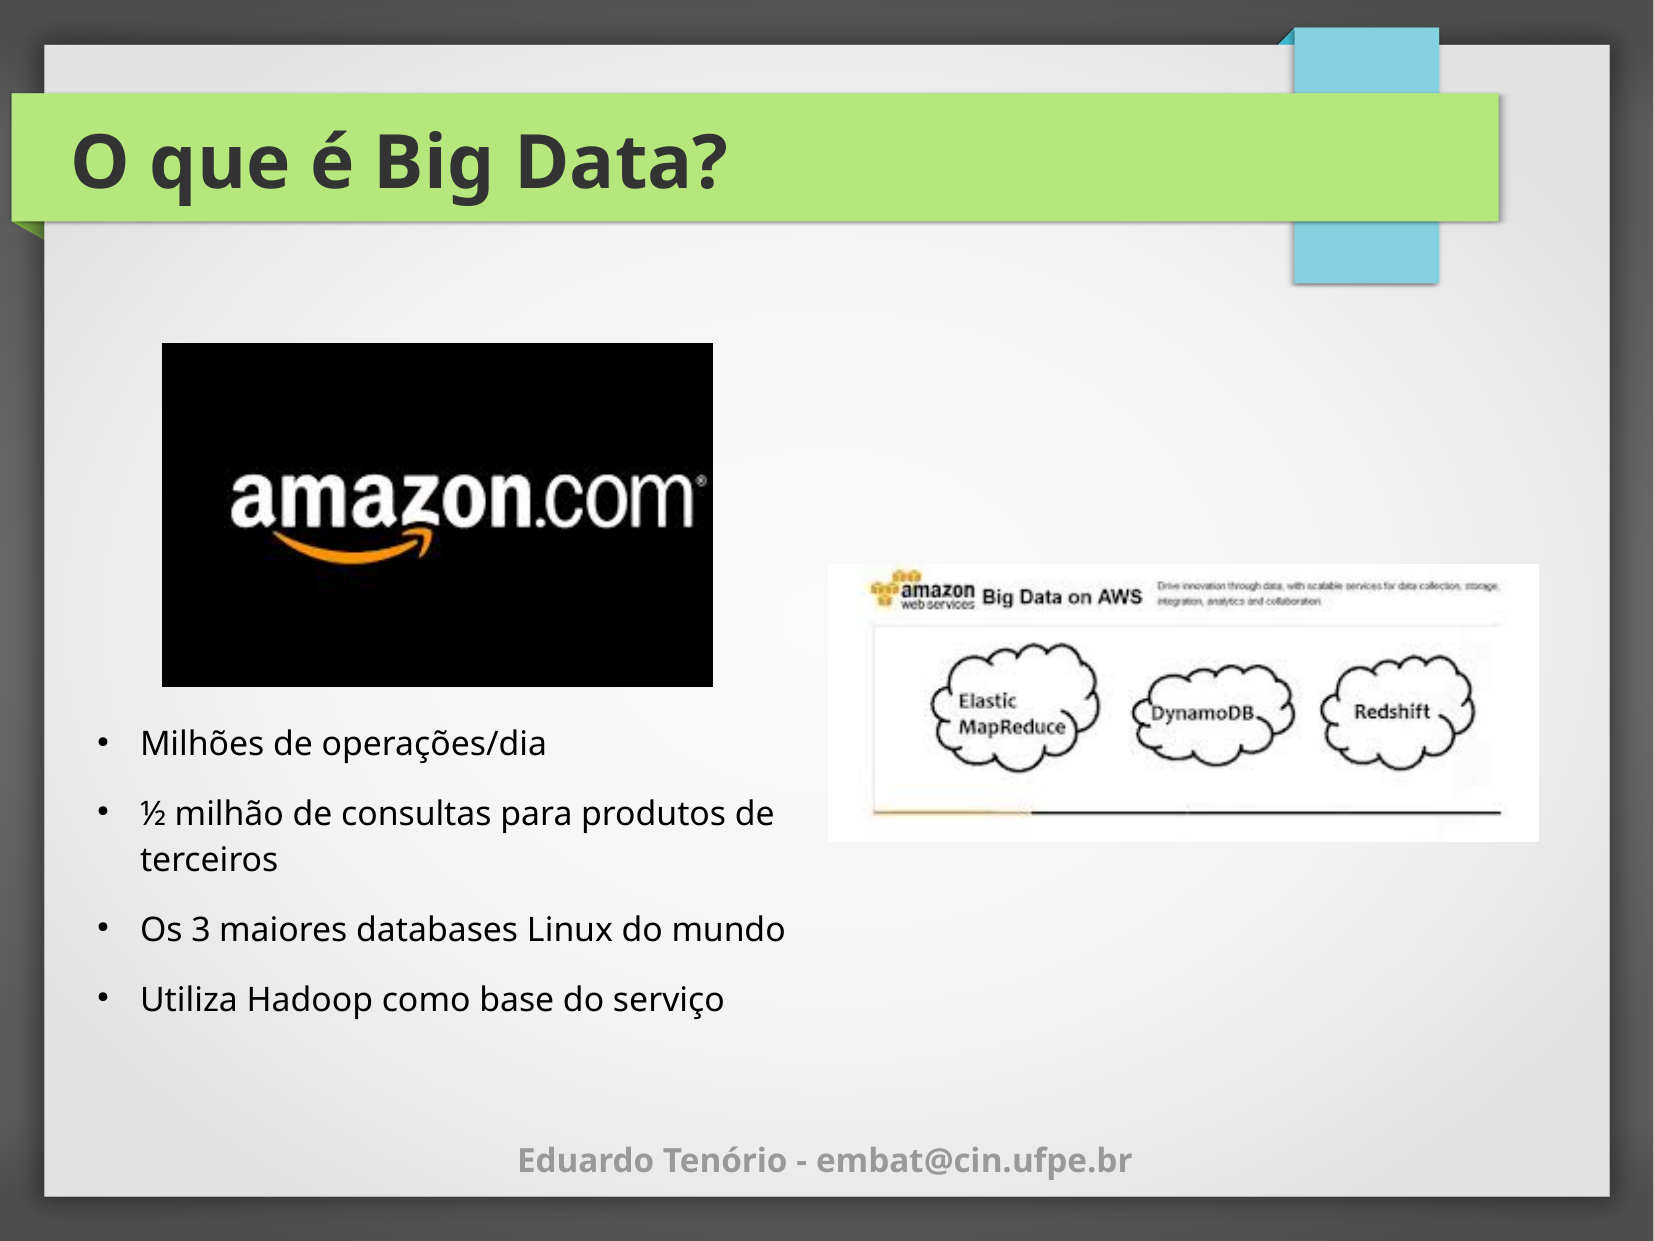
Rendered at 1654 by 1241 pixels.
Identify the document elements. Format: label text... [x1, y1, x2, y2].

picture [0, 0, 1654, 1241]
title O que é Big Data? [70, 97, 1229, 221]
text_box Eduardo Tenório - embat@cin.ufpe.br [45, 1130, 1606, 1201]
list Milhões de operações/dia ½ milhão de consultas para produtos de terceiros Os 3 maiores databases Linux do mundo Utiliza Hadoop como base do serviço [828, 343, 1539, 1063]
